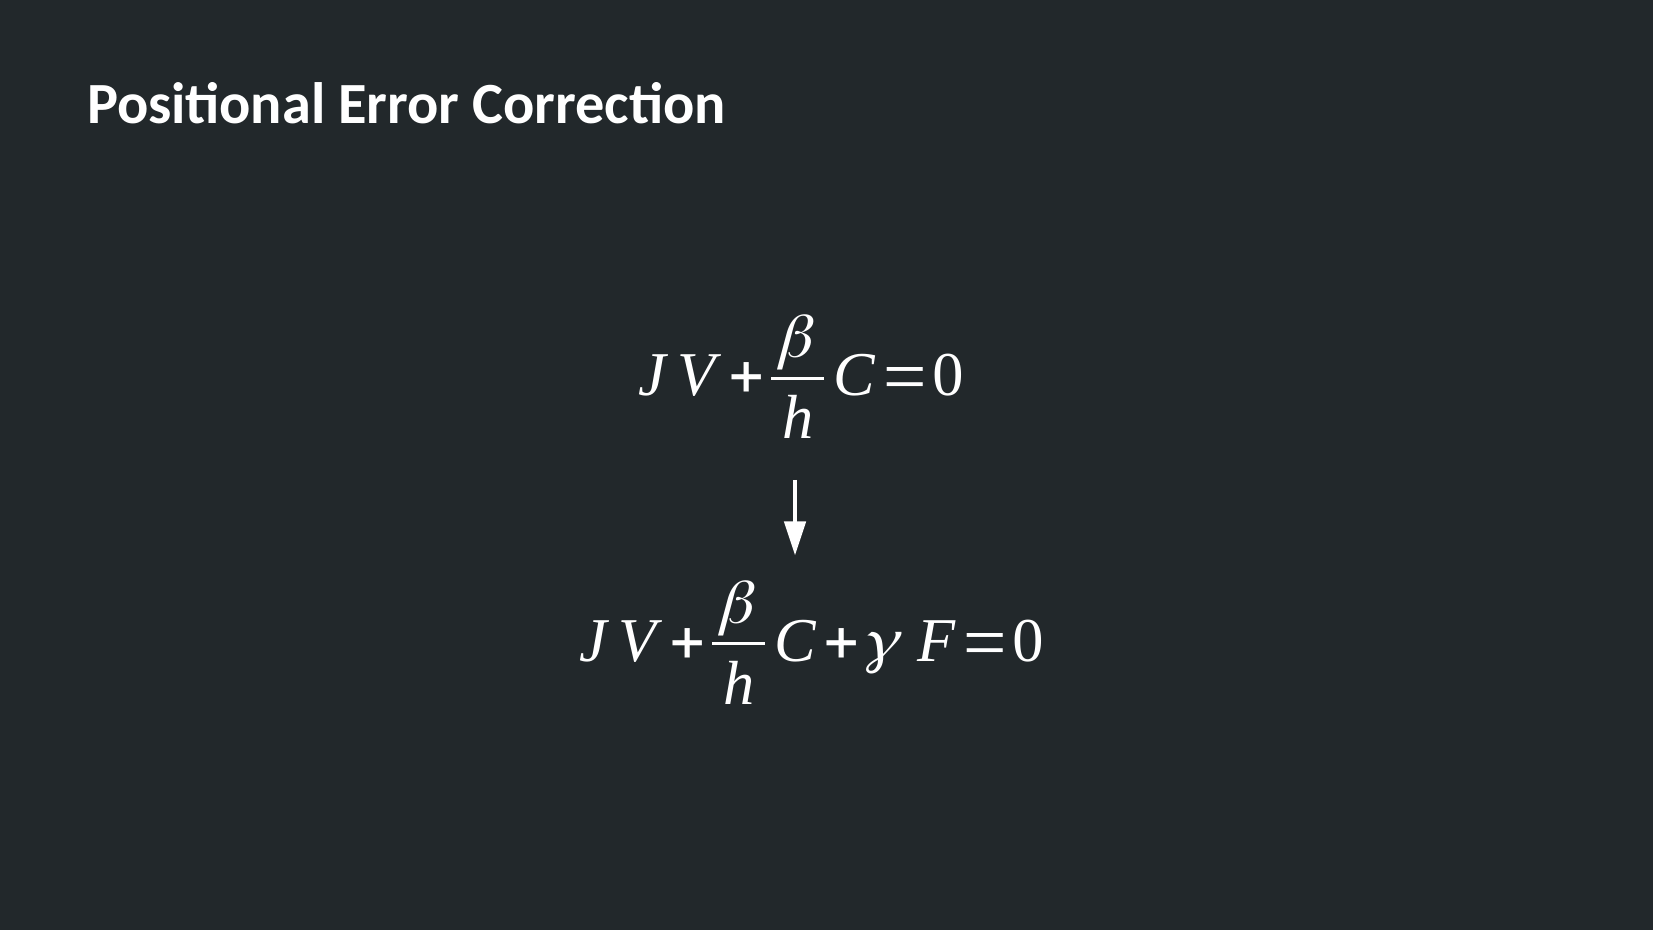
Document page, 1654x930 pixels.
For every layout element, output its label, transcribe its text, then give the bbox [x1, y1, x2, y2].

chart [570, 577, 1051, 718]
chart [630, 311, 971, 452]
text_box Positional Error Correction [72, 72, 1363, 221]
